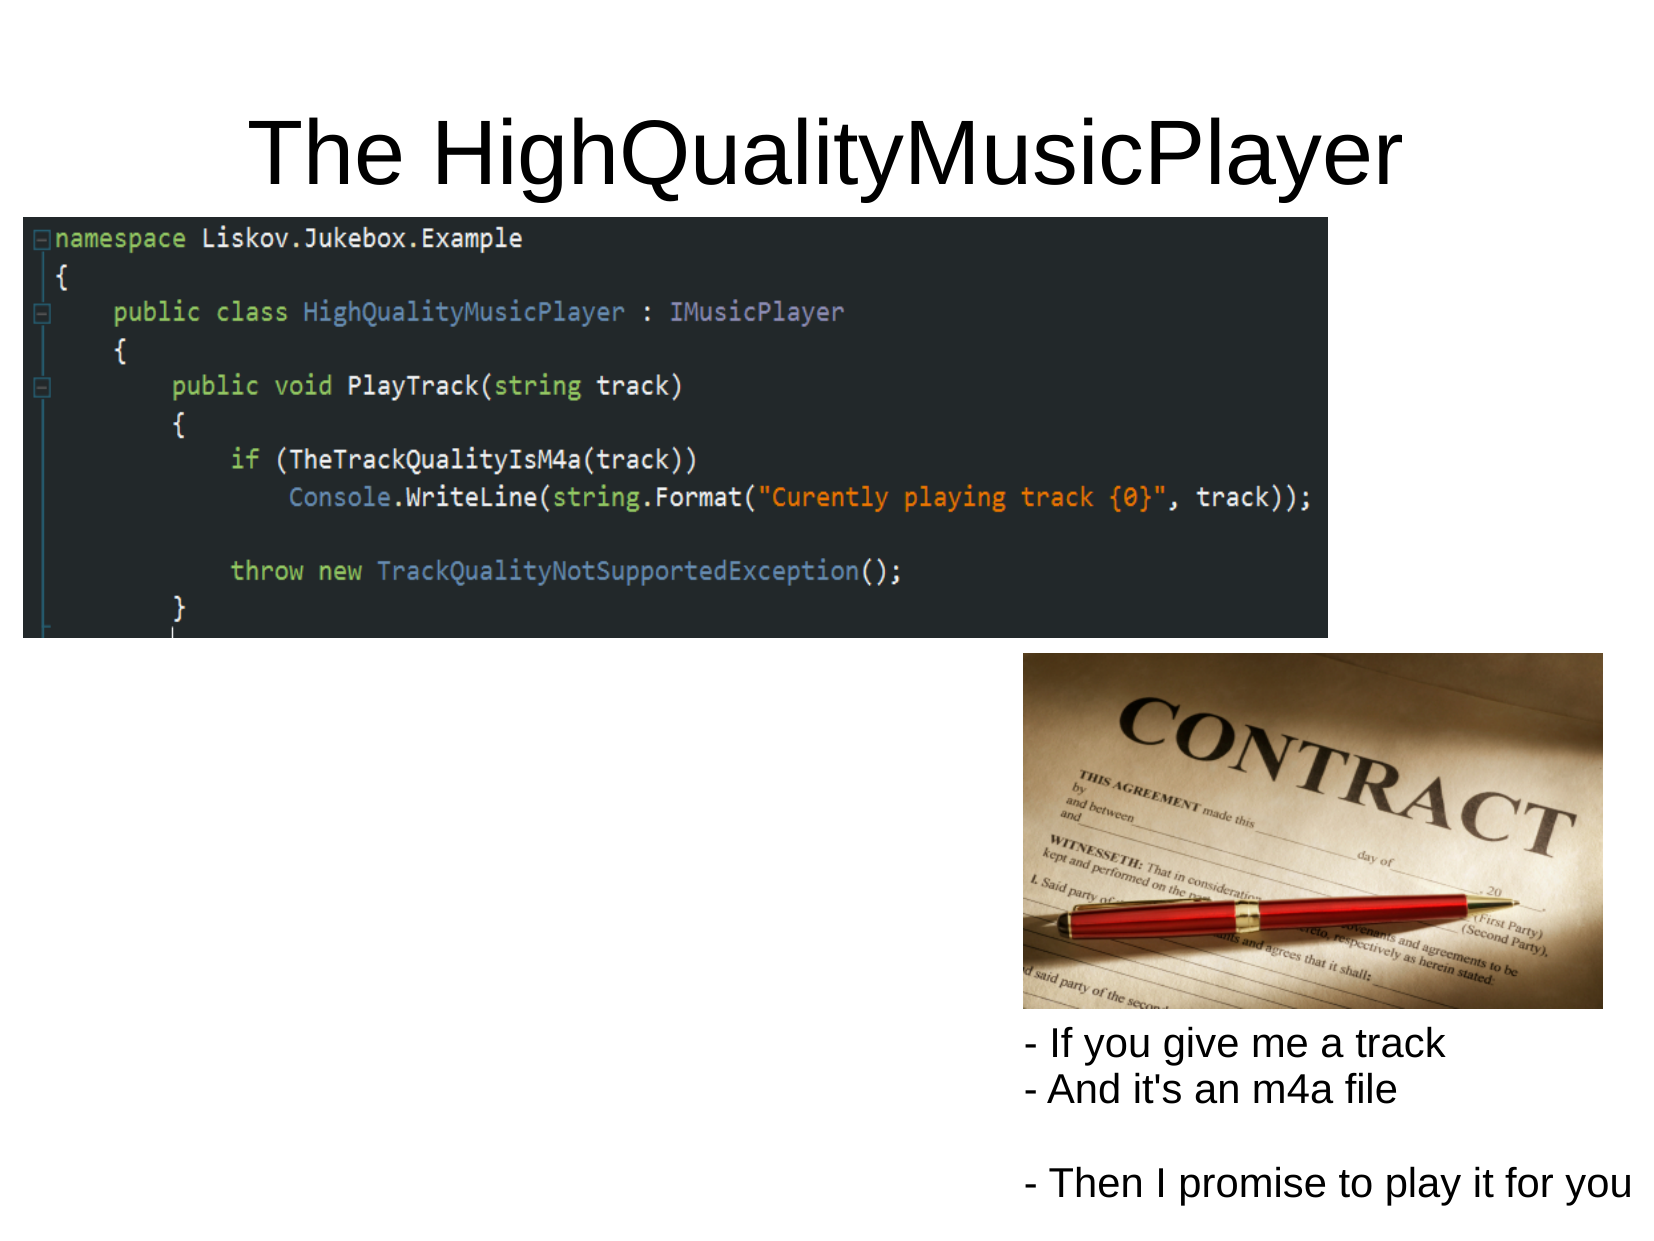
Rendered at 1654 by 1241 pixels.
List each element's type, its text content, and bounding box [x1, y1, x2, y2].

picture [1023, 653, 1603, 1009]
text_box - If you give me a track - And it's an m4a file - Then I promise to play it for you [1023, 1009, 1654, 1217]
title The HighQualityMusicPlayer [82, 49, 1571, 257]
picture [23, 217, 1328, 639]
